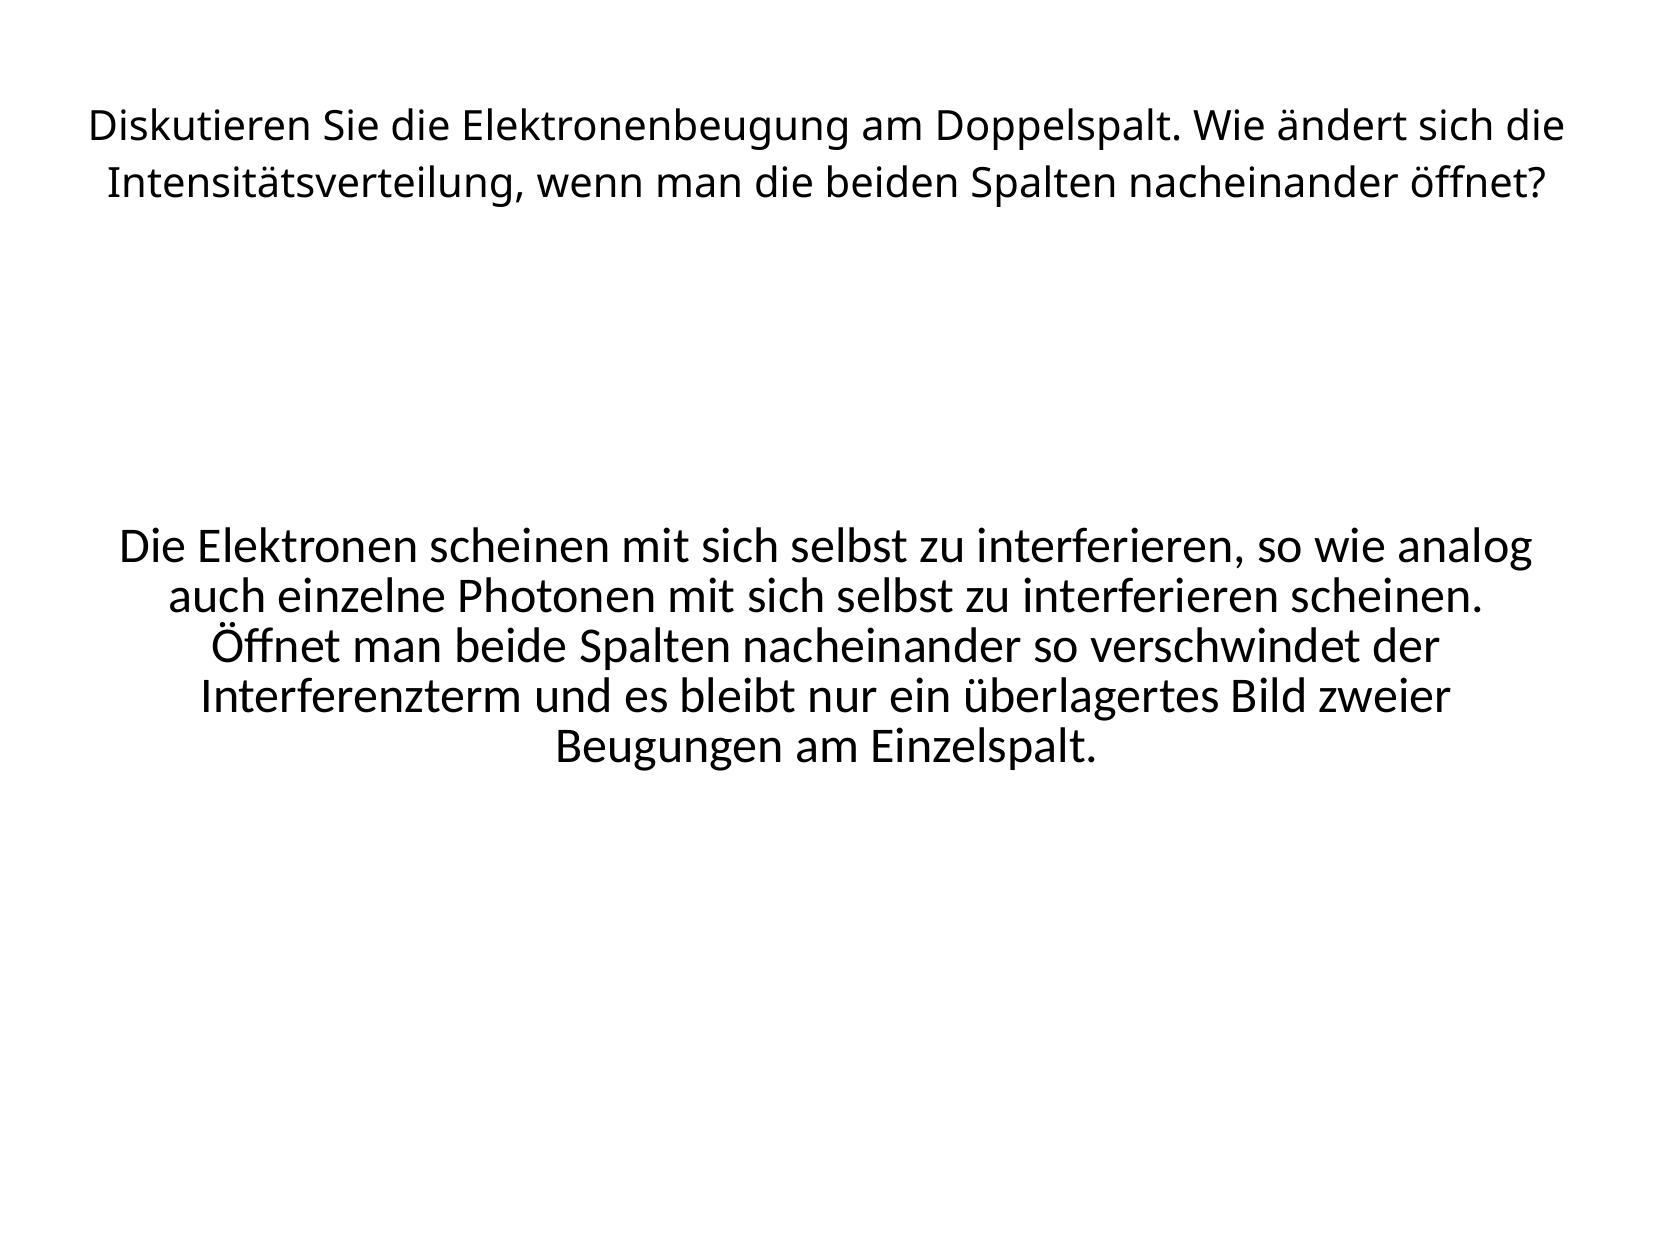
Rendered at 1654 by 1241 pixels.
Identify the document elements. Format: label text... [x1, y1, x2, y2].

subtitle Die Elektronen scheinen mit sich selbst zu interferieren, so wie analog auch einzelne Photonen mit sich selbst zu interferieren scheinen. Öffnet man beide Spalten nacheinander so verschwindet der Interferenzterm und es bleibt nur ein überlagertes Bild zweier Beugungen am Einzelspalt. [82, 290, 1571, 1010]
title Diskutieren Sie die Elektronenbeugung am Doppelspalt. Wie ändert sich die Intensitätsverteilung, wenn man die beiden Spalten nacheinander öffnet? [82, 49, 1571, 257]
